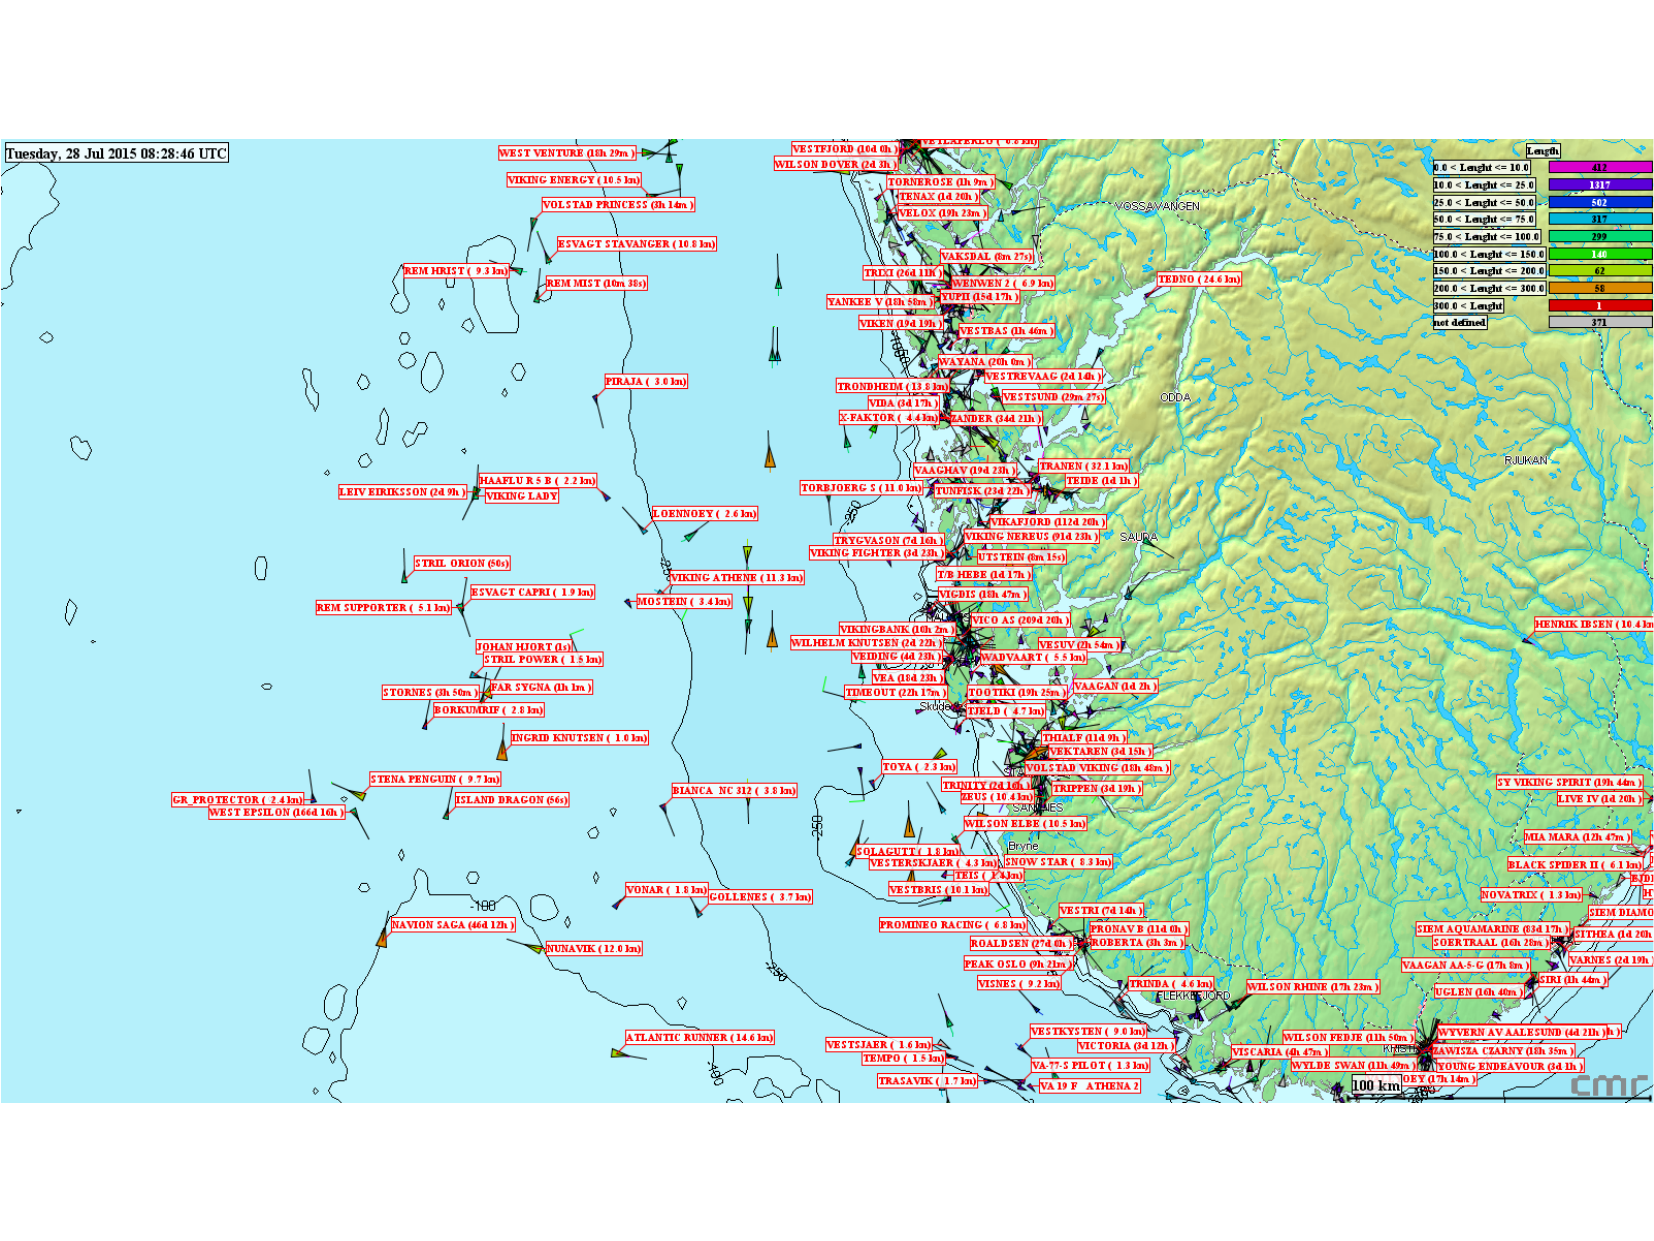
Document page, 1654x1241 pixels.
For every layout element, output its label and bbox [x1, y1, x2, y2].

picture [1, 139, 1654, 1103]
